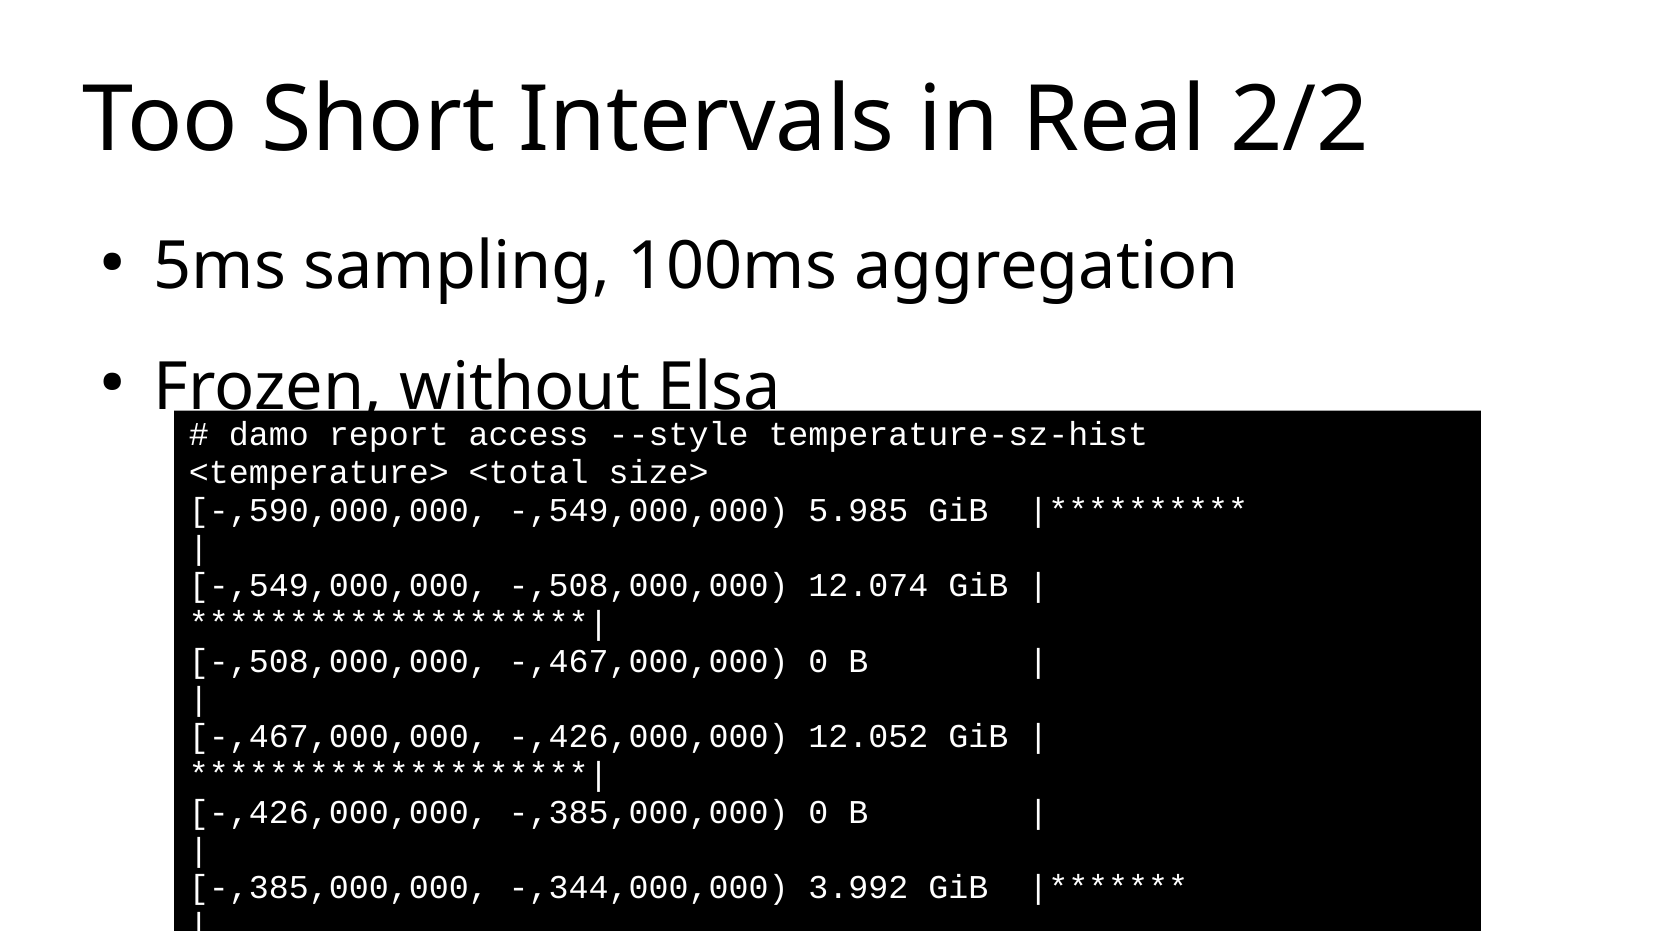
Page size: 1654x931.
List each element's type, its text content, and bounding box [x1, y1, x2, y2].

list 5ms sampling, 100ms aggregation Frozen, without Elsa [82, 217, 1571, 758]
text_box # damo report access --style temperature-sz-hist <temperature> <total size> [-,590,000,000, -,549,000,000) 5.985 GiB |********** | [-,549,000,000, -,508,000,000) 12.074 GiB |********************| [-,508,000,000, -,467,000,000) 0 B | | [-,467,000,000, -,426,000,000) 12.052 GiB |********************| [-,426,000,000, -,385,000,000) 0 B | | [-,385,000,000, -,344,000,000) 3.992 GiB |******* | [-,344,000,000, -,303,000,000) 5.213 GiB |********* | [-,303,000,000, -,262,000,000) 12.109 GiB |********************| [-,262,000,000, -,221,000,000) 5.282 GiB |********* | [-,221,000,000, -,180,000,000) 0 B | | [-,180,000,000, -,139,000,000) 5.293 GiB |********* | [174, 410, 1481, 917]
title Too Short Intervals in Real 2/2 [82, 37, 1571, 193]
